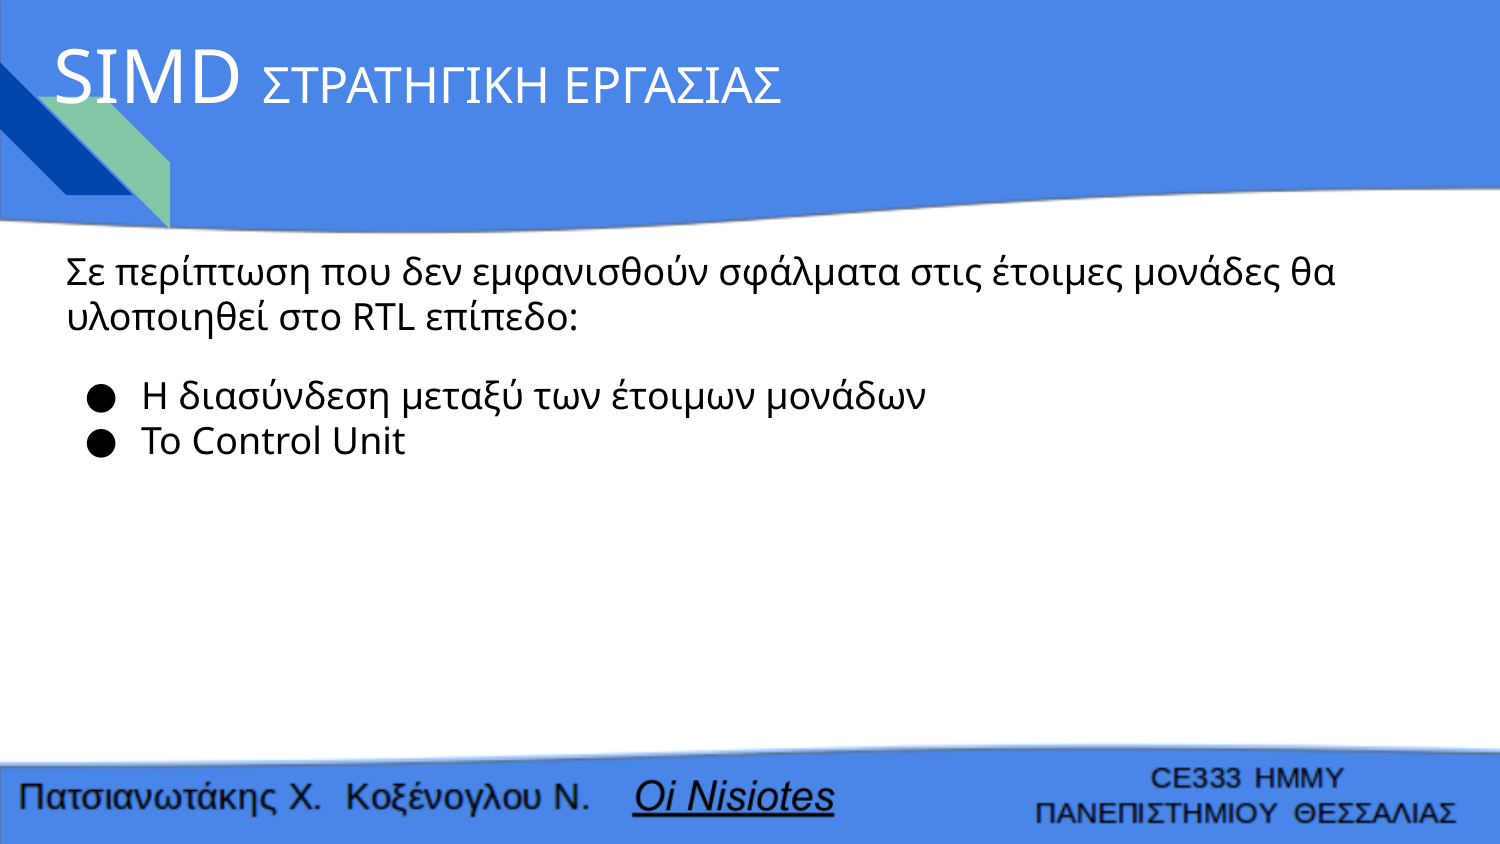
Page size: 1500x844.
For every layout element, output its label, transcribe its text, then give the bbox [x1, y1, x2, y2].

list Σε περίπτωση που δεν εμφανισθούν σφάλματα στις έτοιμες μονάδες θα υλοποιηθεί στο RTL επίπεδο: Η διασύνδεση μεταξύ των έτοιμων μονάδων Το Control Unit [51, 233, 1449, 794]
picture [0, 0, 1500, 844]
title SIMD ΣΤΡΑΤΗΓΙΚΗ ΕΡΓΑΣΙΑΣ [38, 0, 1437, 94]
